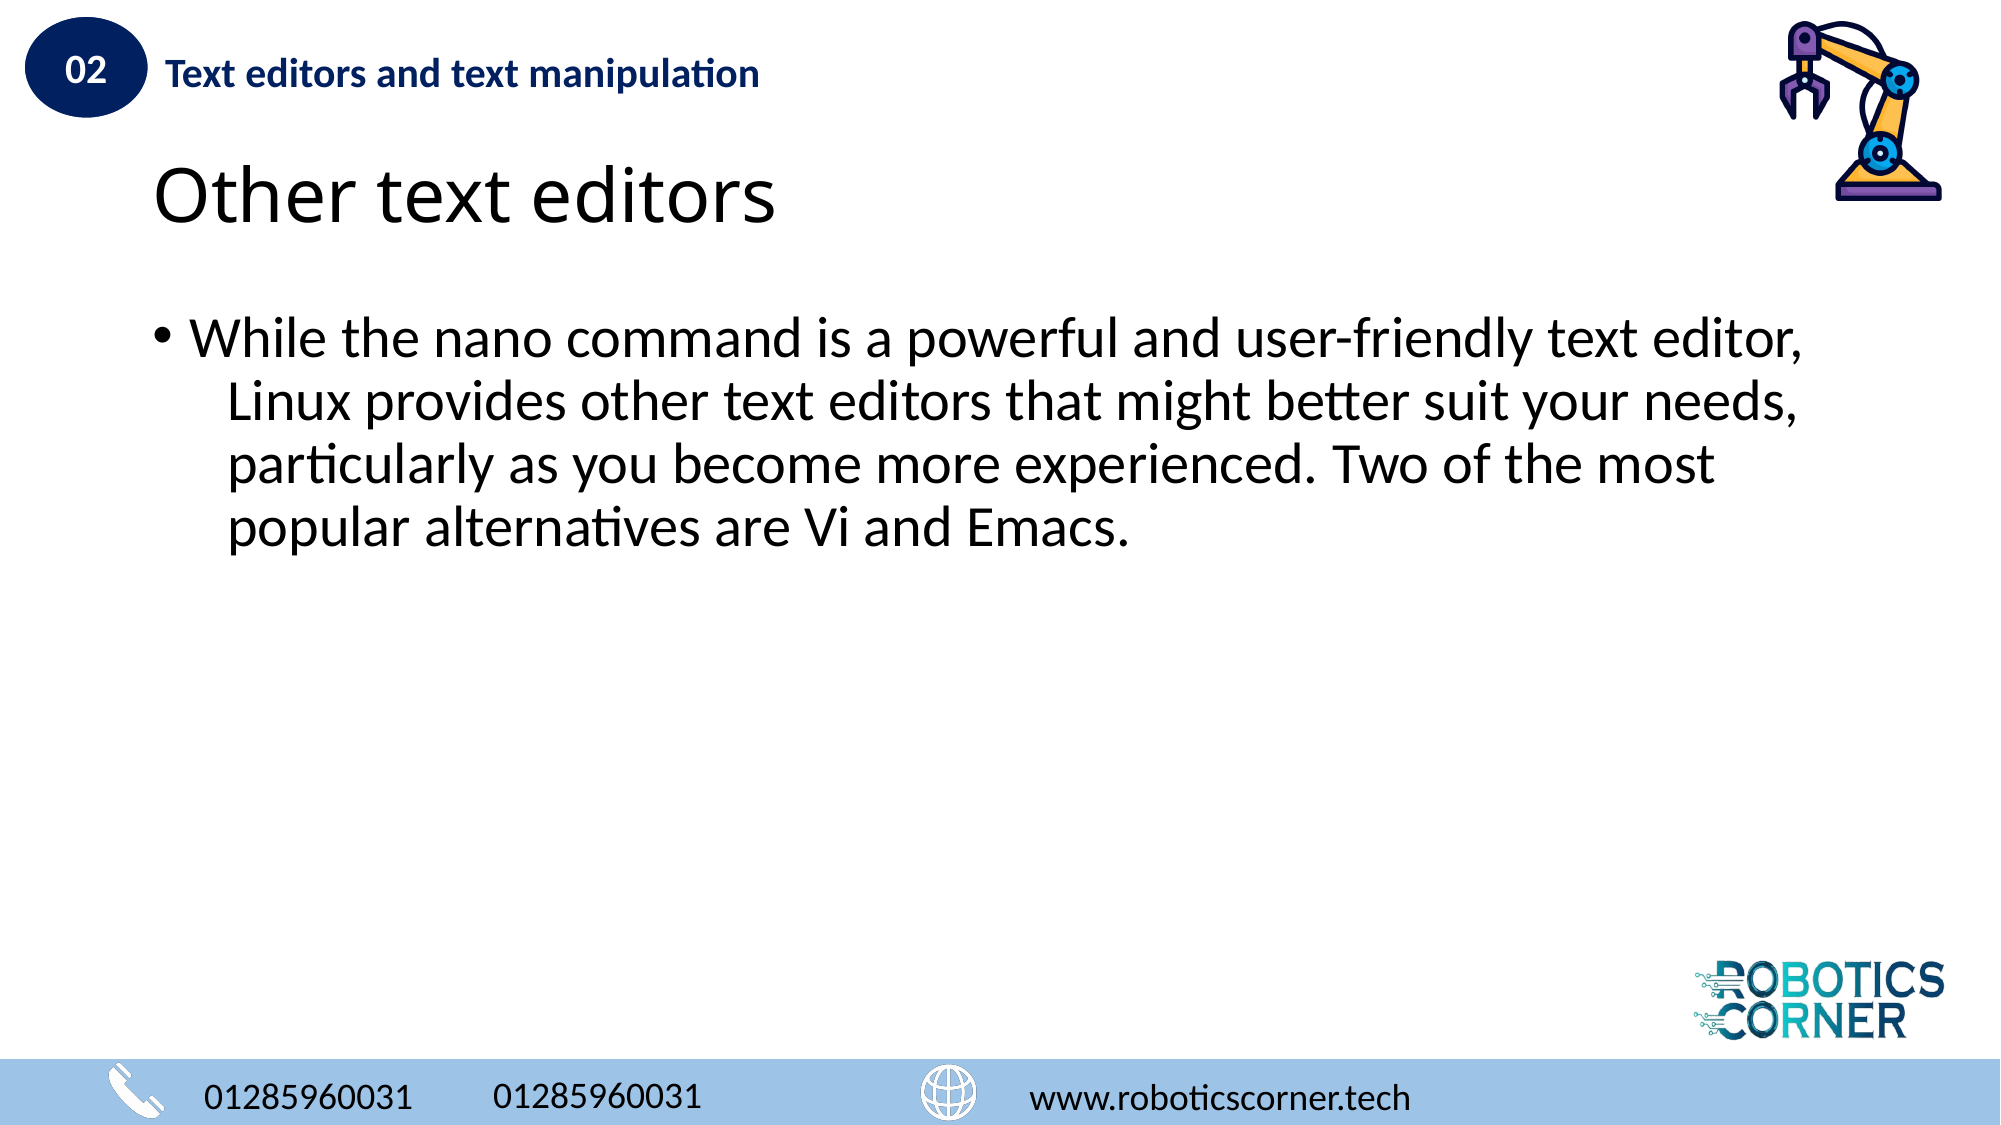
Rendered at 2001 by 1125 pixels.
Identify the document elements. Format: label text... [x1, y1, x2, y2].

text_box [1953, 1059, 2000, 1125]
text_box Text editors and text manipulation [150, 38, 832, 103]
picture [103, 1057, 170, 1124]
text_box www.roboticscorner.tech [1015, 1065, 1620, 1125]
picture [915, 1059, 981, 1125]
text_box [0, 1059, 915, 1125]
picture [1771, 21, 1950, 201]
text_box Other text editors [137, 120, 916, 278]
text_box 02 [22, 14, 150, 121]
text_box While the nano command is a powerful and user-friendly text editor, Linux provides other text editors that might better suit your needs, particularly as you become more experienced. Two of the most popular alternatives are Vi and Emacs. [137, 299, 1863, 1014]
text_box 01285960031 [189, 1064, 478, 1124]
text_box [981, 1059, 1680, 1125]
text_box 01285960031 [478, 1064, 855, 1124]
picture [1680, 859, 1953, 1125]
